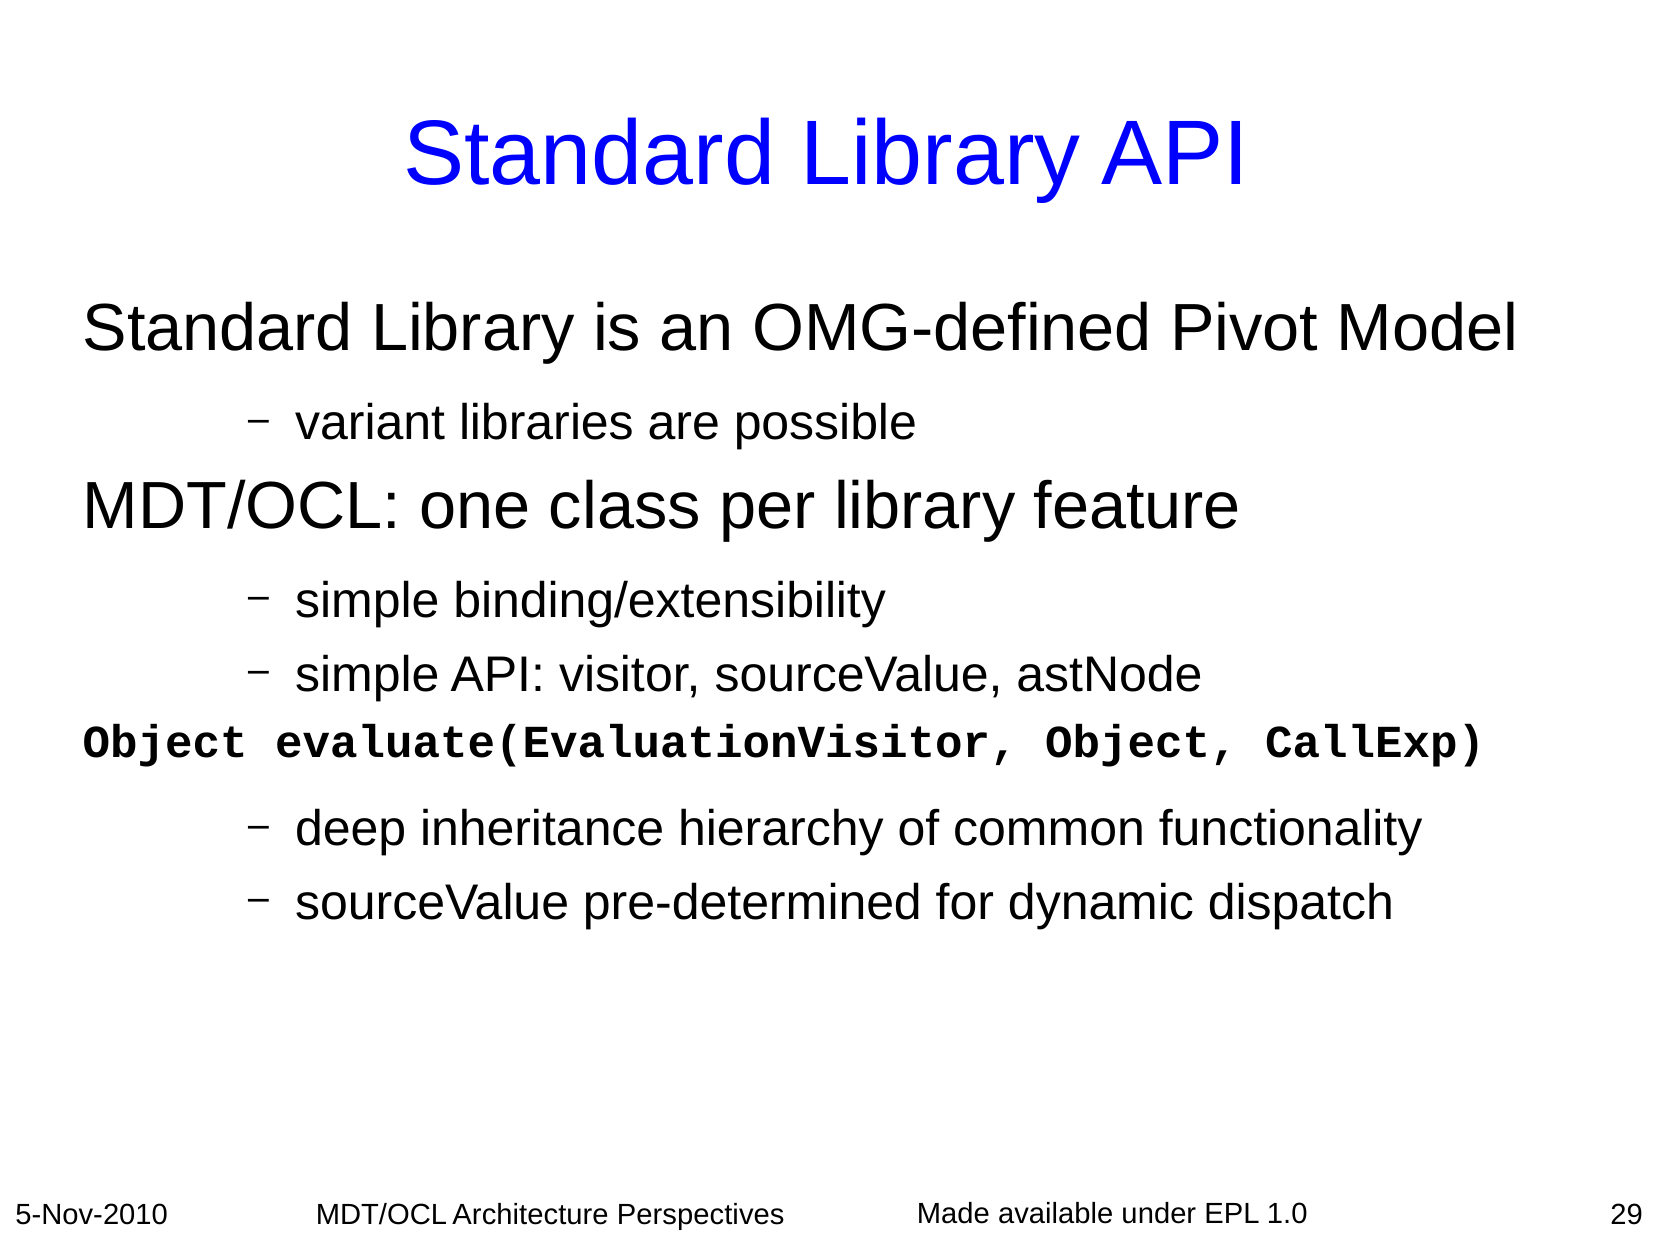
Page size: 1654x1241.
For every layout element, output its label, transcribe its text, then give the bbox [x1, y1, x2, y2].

list Standard Library is an OMG-defined Pivot Model variant libraries are possible MDT/OCL: one class per library feature simple binding/extensibility simple API: visitor, sourceValue, astNode Object evaluate(EvaluationVisitor, Object, CallExp) deep inheritance hierarchy of common functionality sourceValue pre-determined for dynamic dispatch [82, 290, 1571, 1094]
title Standard Library API [82, 56, 1571, 250]
